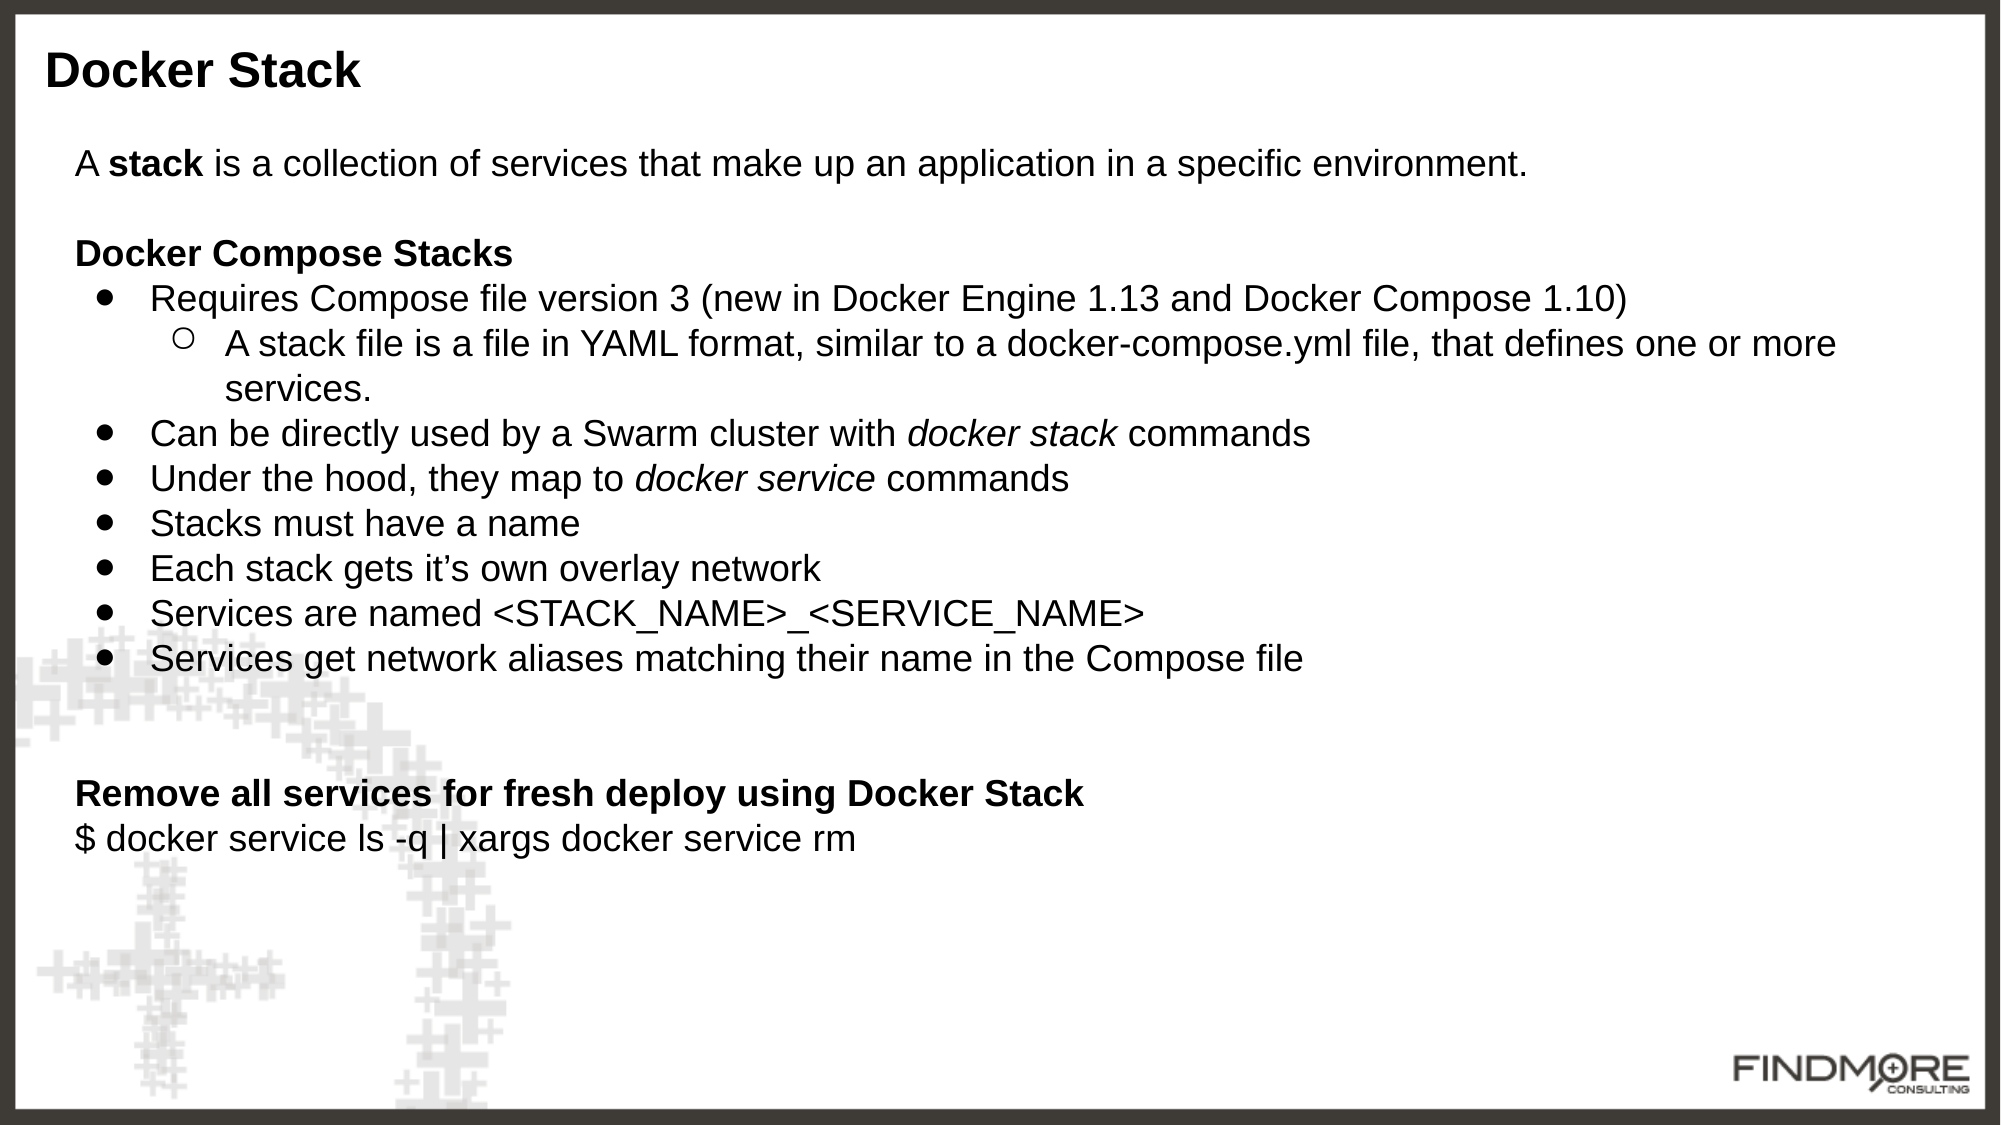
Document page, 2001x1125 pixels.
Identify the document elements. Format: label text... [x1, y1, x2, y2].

text_box A stack is a collection of services that make up an application in a specific environment. Docker Compose Stacks Requires Compose file version 3 (new in Docker Engine 1.13 and Docker Compose 1.10) A stack file is a file in YAML format, similar to a docker-compose.yml file, that defines one or more services. Can be directly used by a Swarm cluster with docker stack commands Under the hood, they map to docker service commands Stacks must have a name Each stack gets it’s own overlay network Services are named <STACK_NAME>_<SERVICE_NAME> Services get network aliases matching their name in the Compose file Remove all services for fresh deploy using Docker Stack $ docker service ls -q | xargs docker service rm [59, 123, 1950, 1086]
text_box Docker Stack [29, 30, 1950, 124]
picture [0, 0, 2001, 1125]
